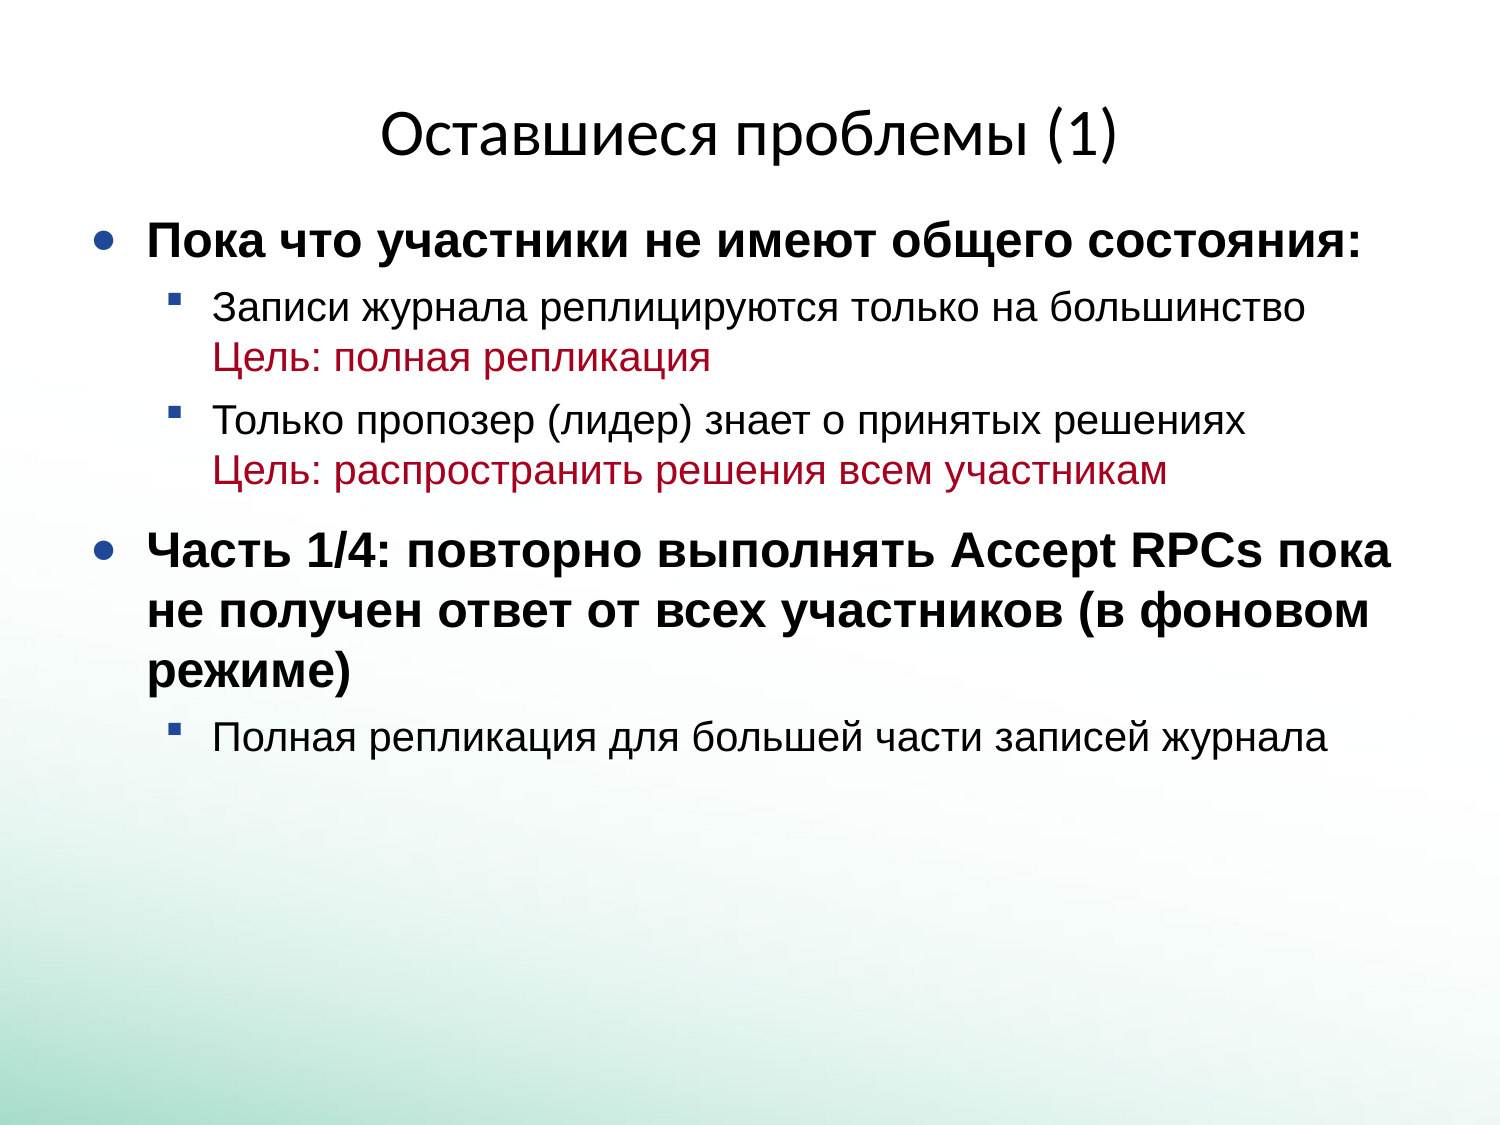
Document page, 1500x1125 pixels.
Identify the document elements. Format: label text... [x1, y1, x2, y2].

list Пока что участники не имеют общего состояния: Записи журнала реплицируются только на большинство Цель: полная репликация Только пропозер (лидер) знает о принятых решениях Цель: распространить решения всем участникам Часть 1/4: повторно выполнять Accept RPCs пока не получен ответ от всех участников (в фоновом режиме) Полная репликация для большей части записей журнала [75, 200, 1450, 1005]
picture [0, 0, 1500, 1125]
title Оставшиеся проблемы (1) [75, 45, 1426, 233]
